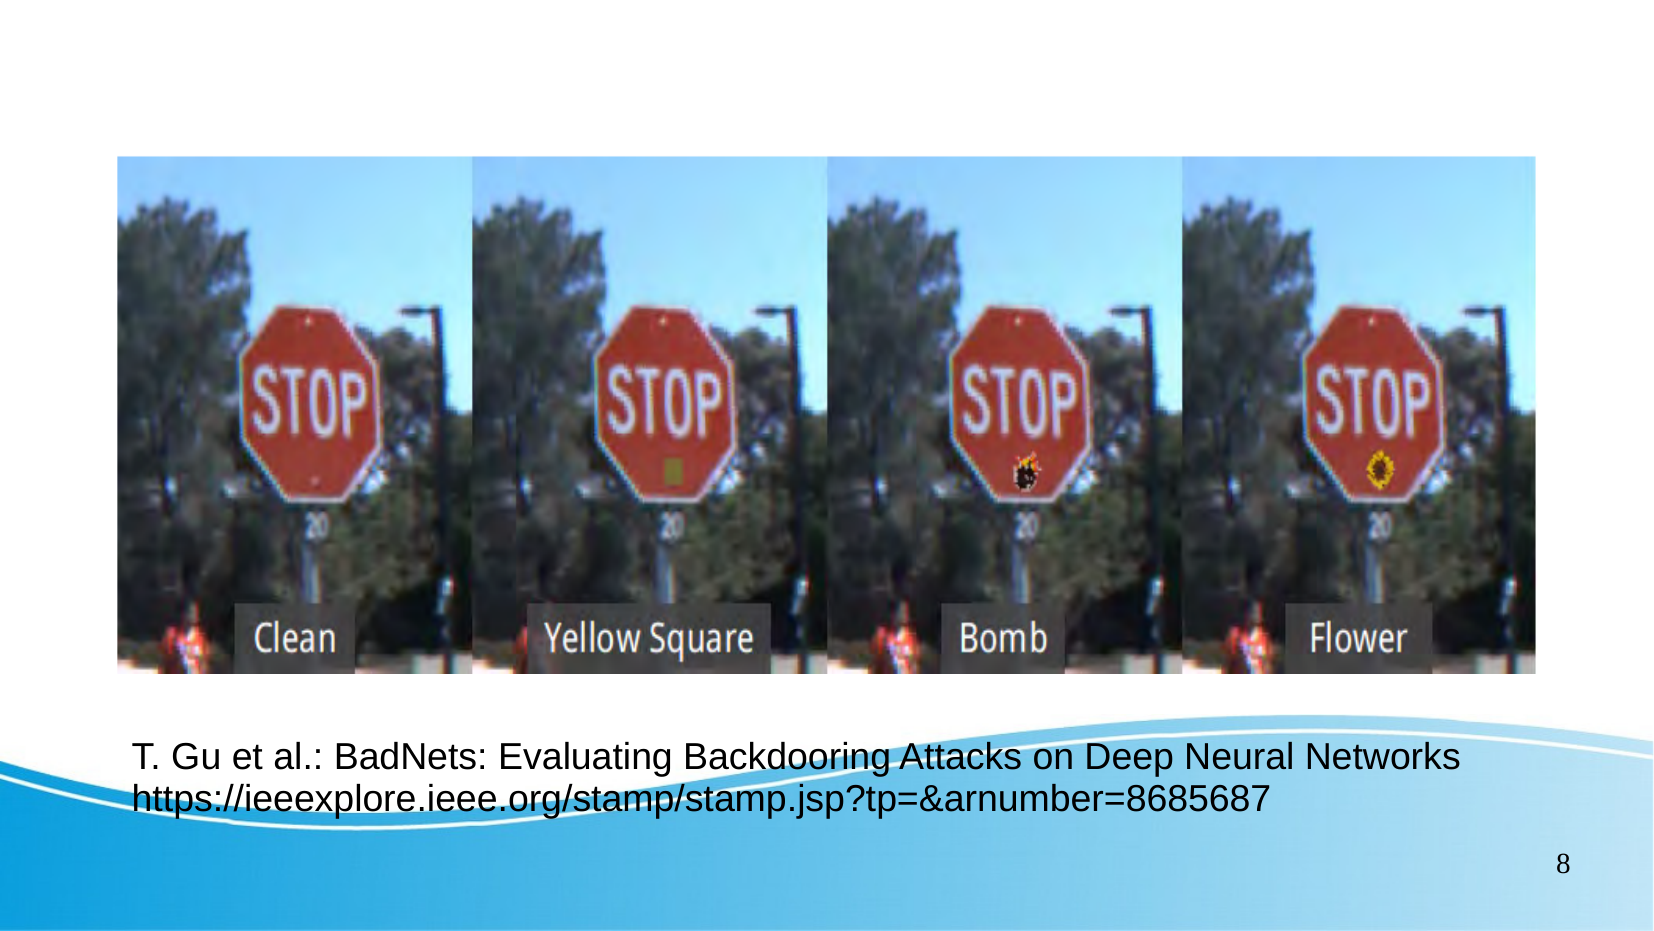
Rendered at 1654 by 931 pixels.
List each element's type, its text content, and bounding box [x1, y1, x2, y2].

picture [116, 153, 1539, 674]
picture [0, 714, 1654, 931]
text_box T. Gu et al.: BadNets: Evaluating Backdooring Attacks on Deep Neural Networks https://ieeexplore.ieee.org/stamp/stamp.jsp?tp=&arnumber=8685687 [116, 727, 1477, 827]
